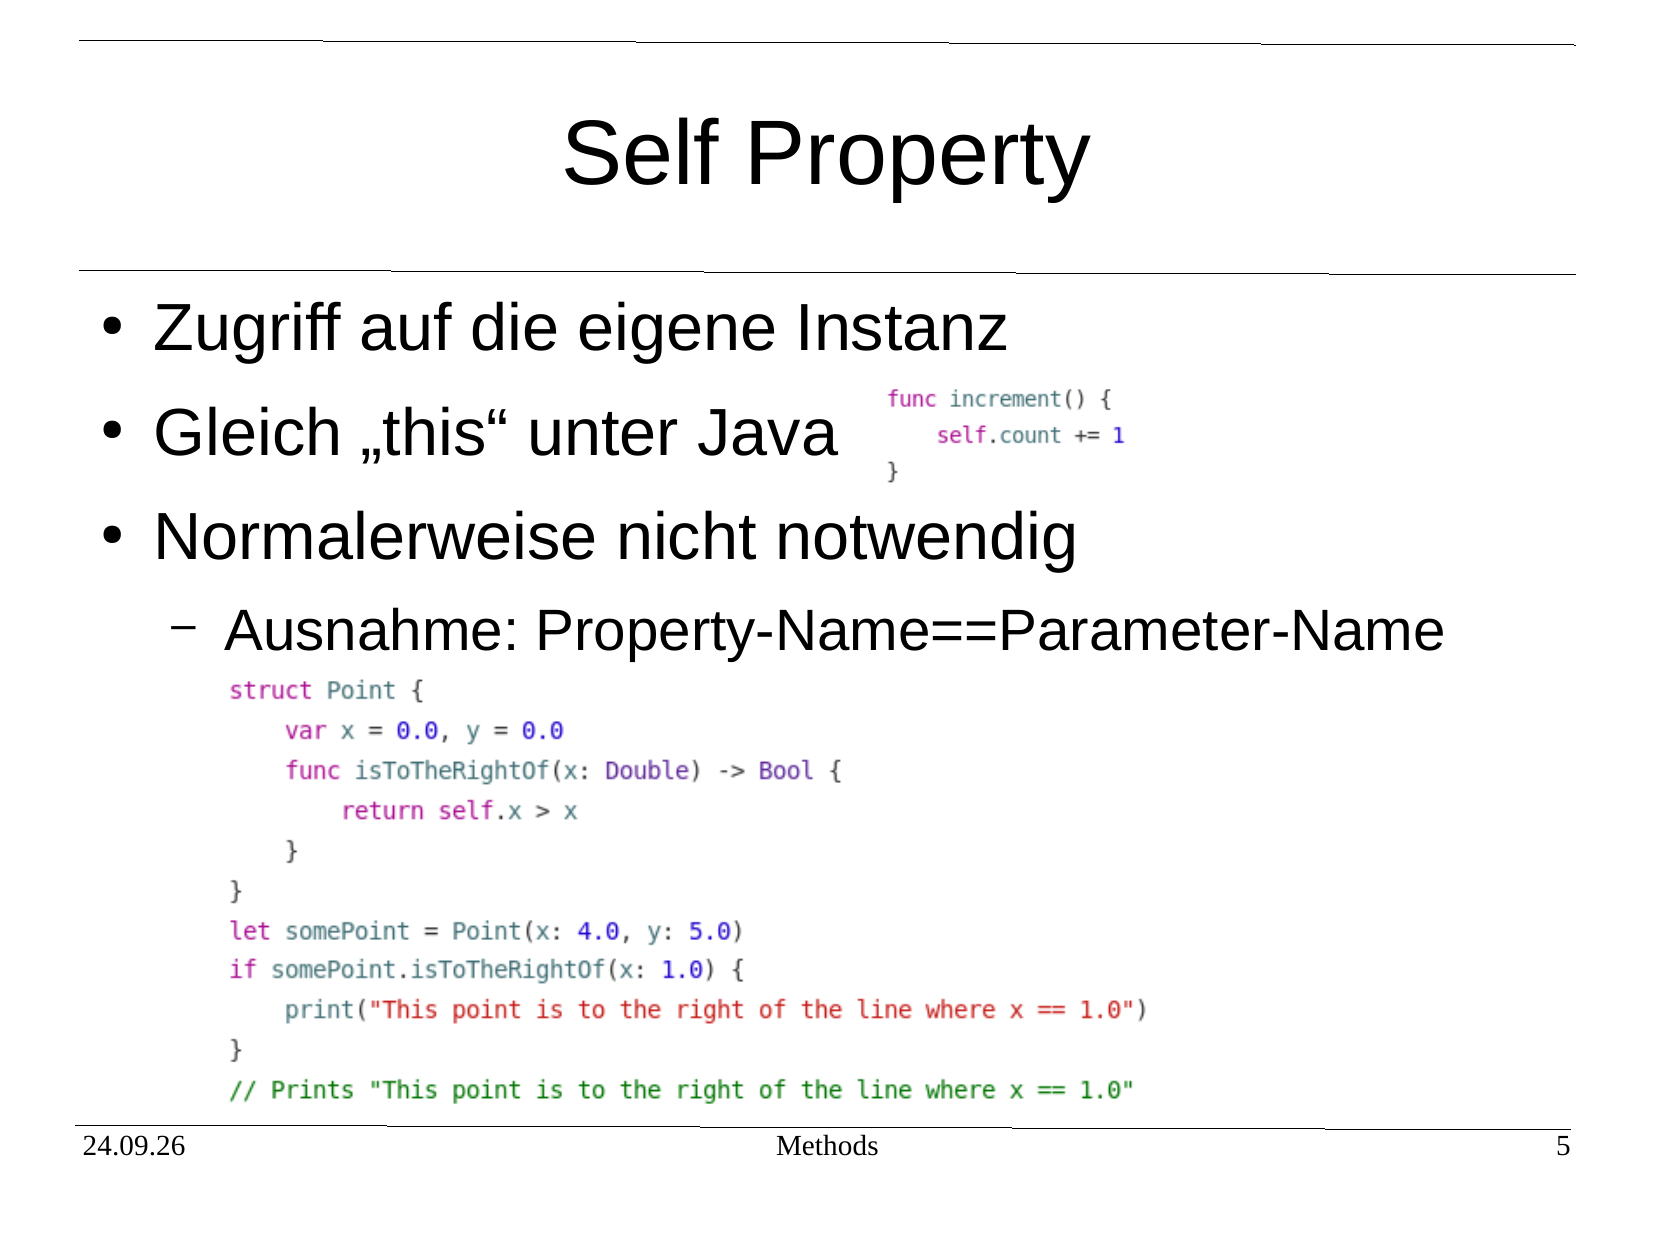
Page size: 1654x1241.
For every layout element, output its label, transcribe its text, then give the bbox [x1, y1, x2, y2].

picture [882, 377, 1134, 492]
list Zugriff auf die eigene Instanz Gleich „this“ unter Java Normalerweise nicht notwendig Ausnahme: Property-Name==Parameter-Name [82, 290, 1571, 1096]
picture [224, 673, 1163, 1111]
title Self Property [82, 49, 1571, 257]
